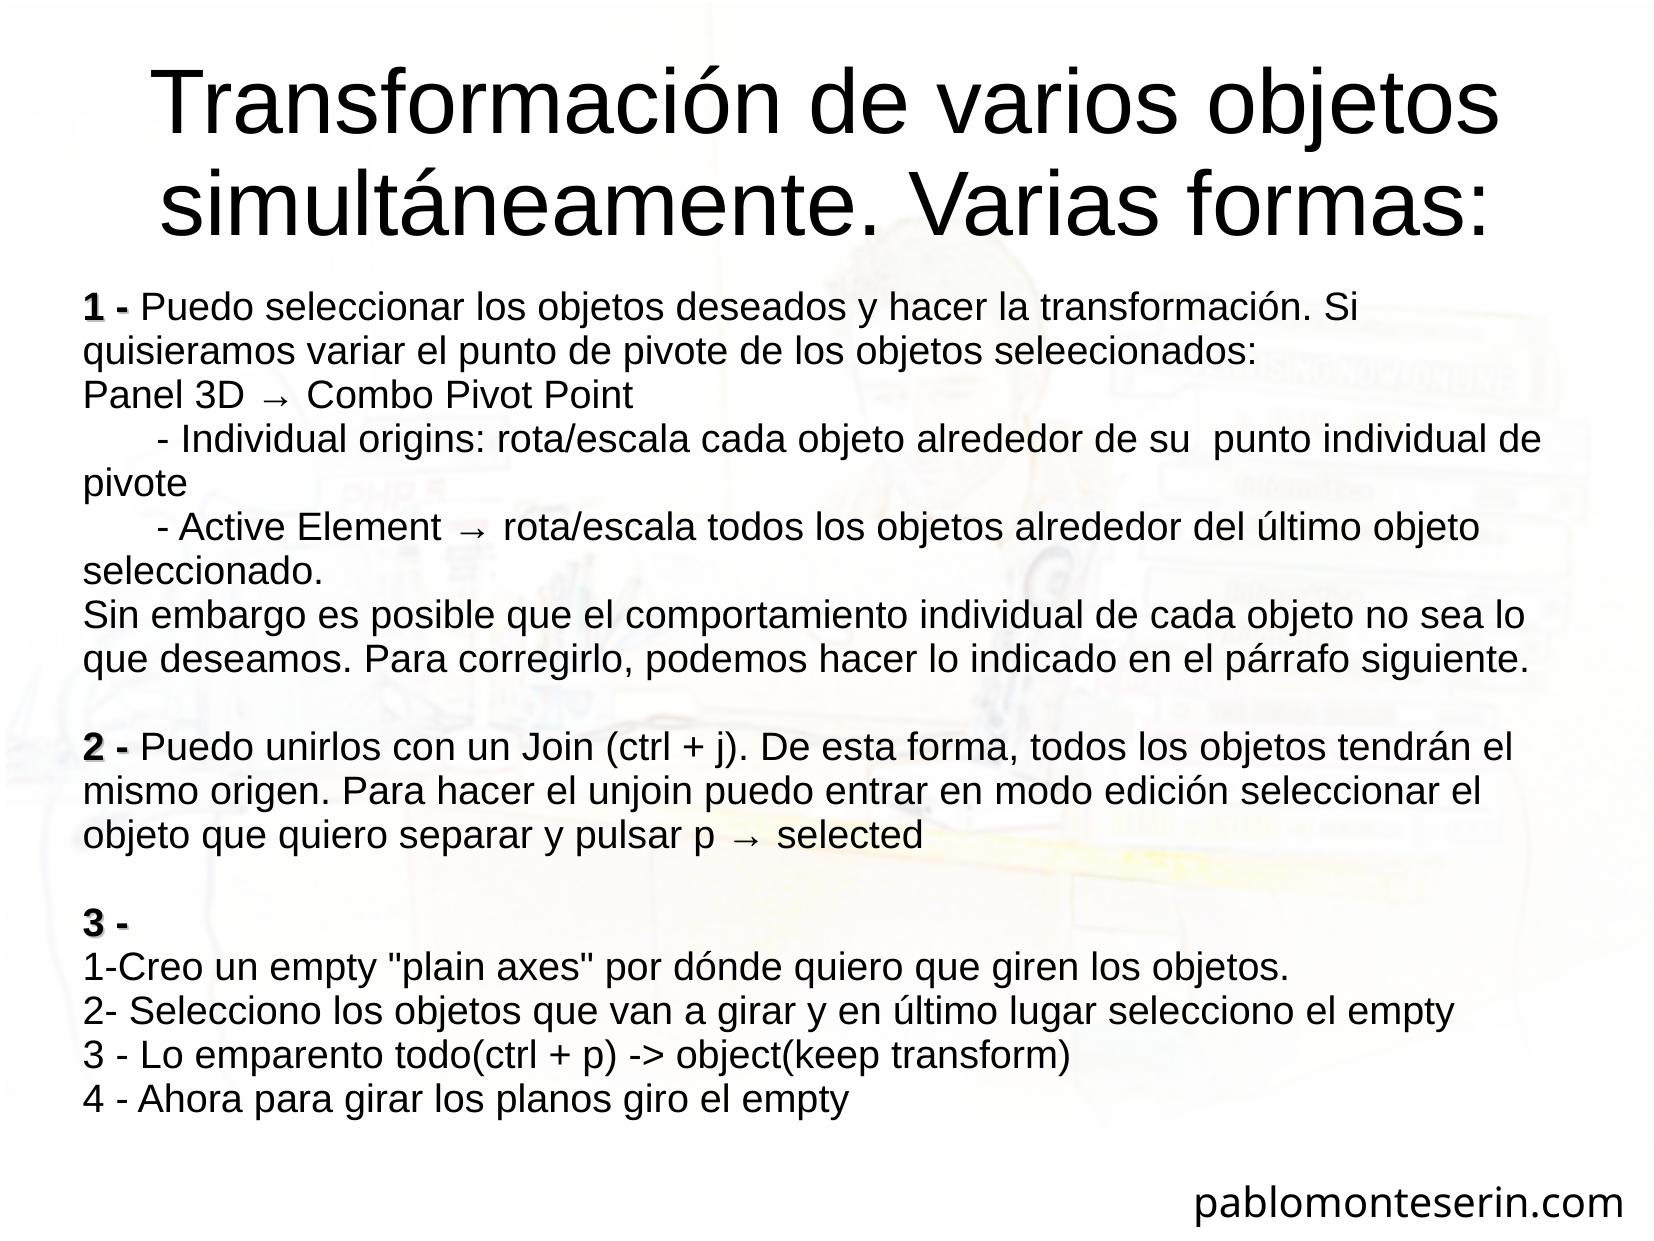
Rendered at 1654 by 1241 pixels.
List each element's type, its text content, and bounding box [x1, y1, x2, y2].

subtitle 1 - Puedo seleccionar los objetos deseados y hacer la transformación. Si quisieramos variar el punto de pivote de los objetos seleecionados: Panel 3D → Combo Pivot Point - Individual origins: rota/escala cada objeto alrededor de su punto individual de pivote - Active Element → rota/escala todos los objetos alrededor del último objeto seleccionado. Sin embargo es posible que el comportamiento individual de cada objeto no sea lo que deseamos. Para corregirlo, podemos hacer lo indicado en el párrafo siguiente. 2 - Puedo unirlos con un Join (ctrl + j). De esta forma, todos los objetos tendrán el mismo origen. Para hacer el unjoin puedo entrar en modo edición seleccionar el objeto que quiero separar y pulsar p → selected 3 - 1-Creo un empty "plain axes" por dónde quiero que giren los objetos. 2- Selecciono los objetos que van a girar y en último lugar selecciono el empty 3 - Lo emparento todo(ctrl + p) -> object(keep transform) 4 - Ahora para girar los planos giro el empty [82, 280, 1571, 1127]
picture [5, 3, 1654, 1241]
title Transformación de varios objetos simultáneamente. Varias formas: [82, 49, 1571, 257]
